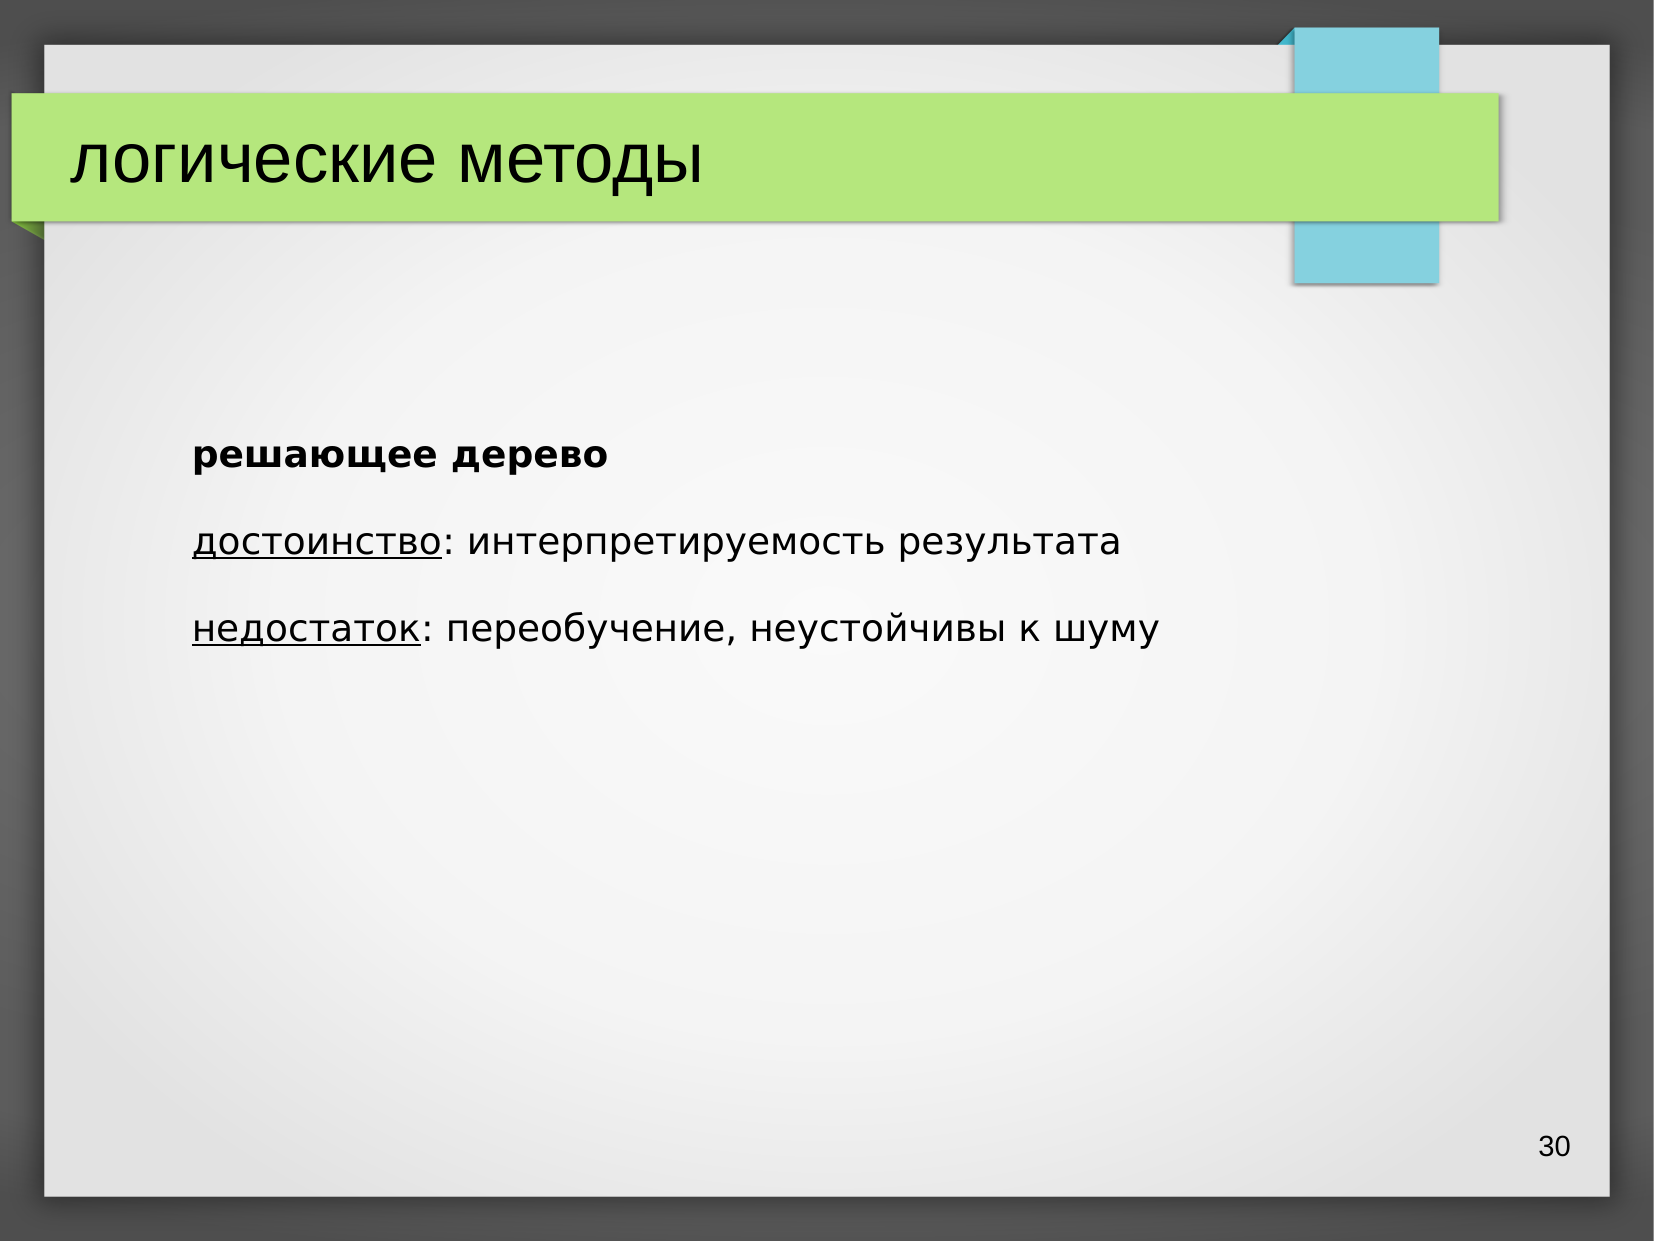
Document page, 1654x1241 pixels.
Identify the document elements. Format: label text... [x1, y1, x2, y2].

title логические методы [70, 118, 1205, 199]
text_box решающее дерево достоинство: интерпретируемость результата недостаток: переобучение, неустойчивы к шуму [177, 425, 1252, 745]
picture [0, 0, 1654, 1241]
